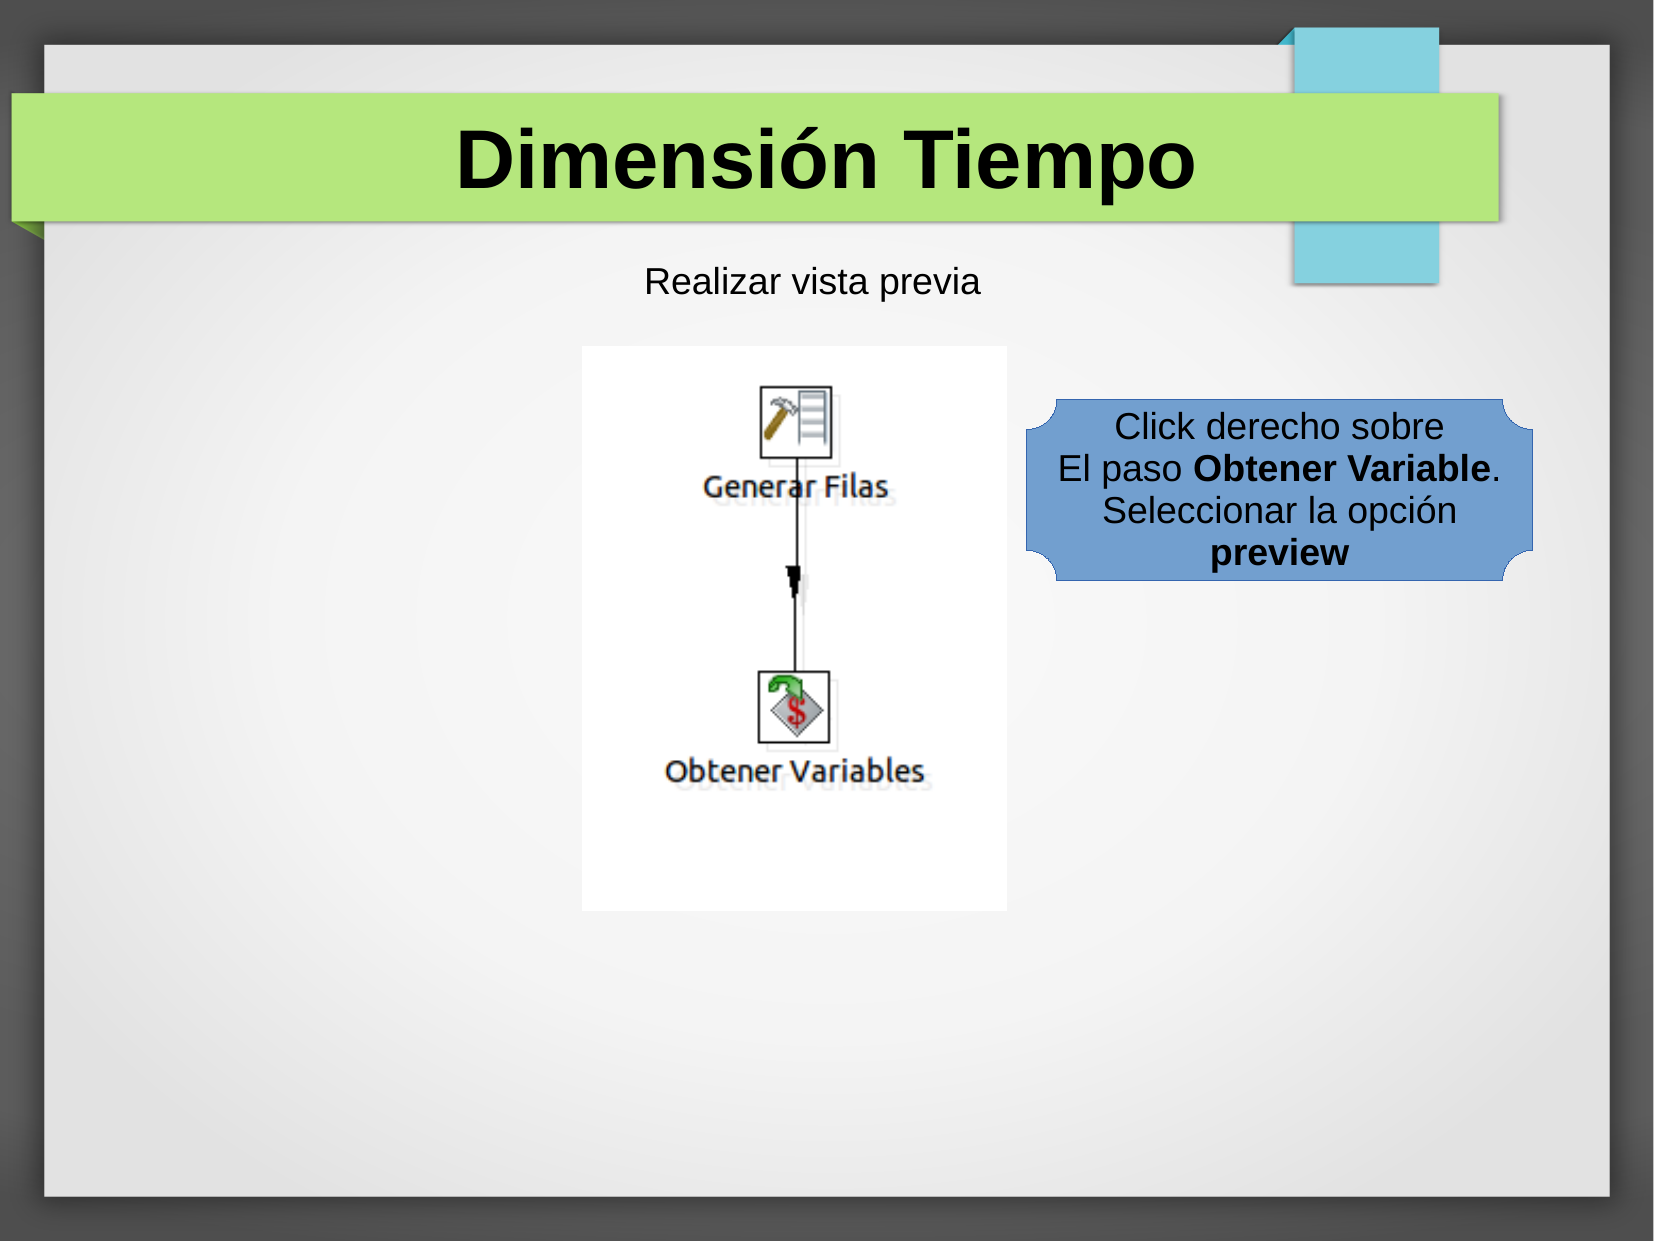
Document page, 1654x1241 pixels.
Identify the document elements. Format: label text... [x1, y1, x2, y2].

title Dimensión Tiempo [70, 106, 1583, 213]
text_box Realizar vista previa [629, 252, 996, 310]
picture [0, 0, 1654, 1241]
text_box Click derecho sobre El paso Obtener Variable. Seleccionar la opción preview [1026, 399, 1533, 581]
